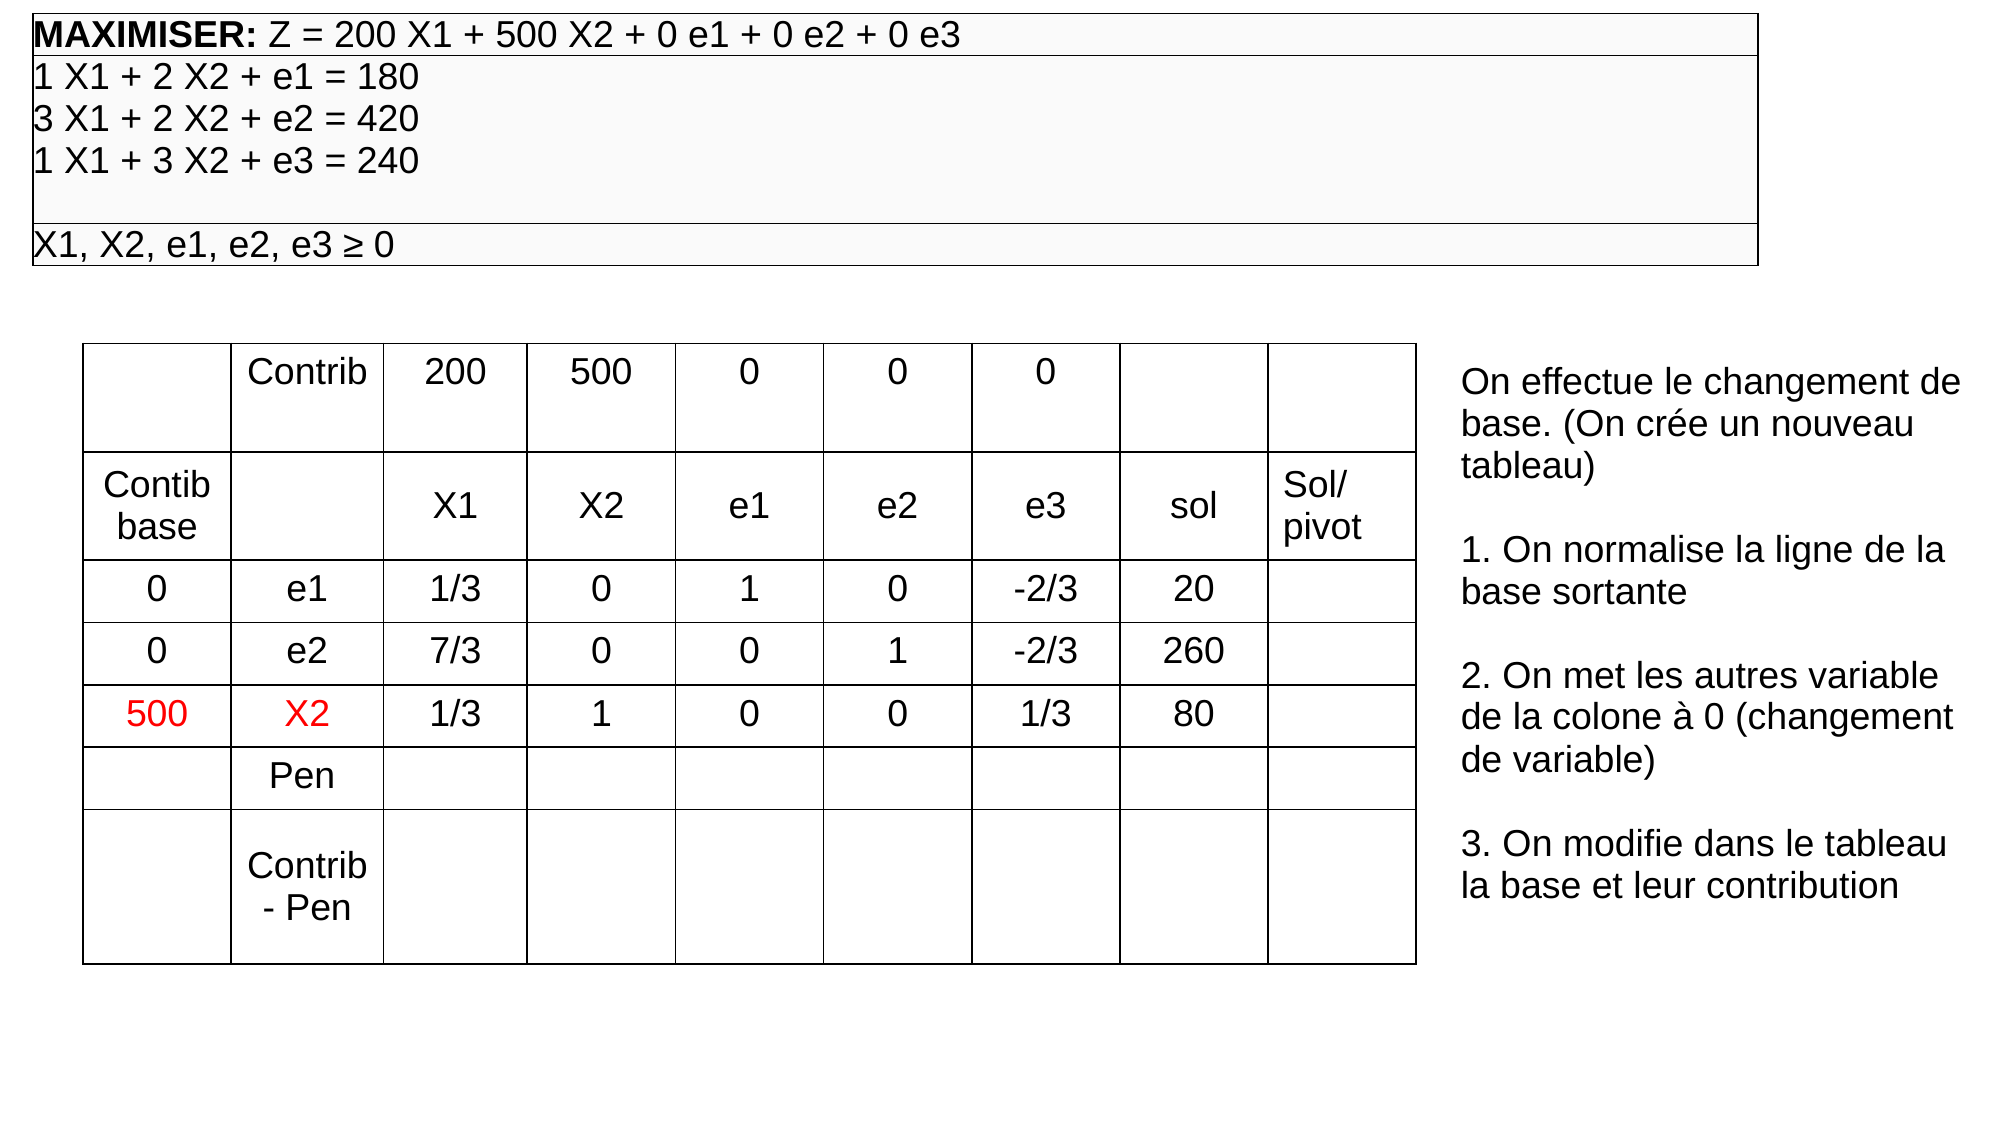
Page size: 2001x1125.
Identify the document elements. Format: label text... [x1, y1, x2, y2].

table_cell [676, 748, 823, 809]
table_cell [1121, 810, 1267, 963]
table_cell 1 [676, 561, 823, 622]
table_cell [824, 748, 971, 809]
table_cell [1121, 748, 1267, 809]
table_cell Contib base [84, 453, 230, 559]
table_cell e1 [676, 453, 823, 559]
table_cell 0 [528, 561, 675, 622]
table_header [84, 344, 230, 451]
table_header MAXIMISER: Z = 200 X1 + 500 X2 + 0 e1 + 0 e2 + 0 e3 [34, 14, 1757, 55]
table_cell 1 [824, 623, 971, 684]
table_cell 260 [1121, 623, 1267, 684]
table_cell X1 [384, 453, 526, 559]
table_cell [84, 810, 230, 963]
table_cell [973, 810, 1119, 963]
table_header 200 [384, 344, 526, 451]
table_cell Contrib - Pen [232, 810, 383, 963]
table_header 0 [824, 344, 971, 451]
table_cell 500 [84, 686, 230, 746]
table_cell e1 [232, 561, 383, 622]
table_cell -2/3 [973, 561, 1119, 622]
table_cell -2/3 [973, 623, 1119, 684]
table_cell Sol/pivot [1269, 453, 1415, 559]
table_cell 0 [528, 623, 675, 684]
table_header [1269, 344, 1415, 451]
table_cell Pen [232, 748, 383, 809]
table_cell [676, 810, 823, 963]
table_header 0 [973, 344, 1119, 451]
table_cell [84, 748, 230, 809]
table_cell 1/3 [973, 686, 1119, 746]
table_cell [824, 810, 971, 963]
table_cell [528, 748, 675, 809]
table_cell [232, 453, 383, 559]
table_cell 0 [824, 686, 971, 746]
table_cell X1, X2, e1, e2, e3 ≥ 0 [34, 224, 1757, 265]
table_cell [1269, 810, 1415, 963]
table_header 500 [528, 344, 675, 451]
table_cell e3 [973, 453, 1119, 559]
table_cell X2 [528, 453, 675, 559]
table_cell 0 [676, 686, 823, 746]
table_cell 0 [84, 561, 230, 622]
table_cell [384, 810, 526, 963]
table_cell sol [1121, 453, 1267, 559]
table_header Contrib [232, 344, 383, 451]
table_cell [384, 748, 526, 809]
table_cell [1269, 623, 1415, 684]
table_cell 0 [676, 623, 823, 684]
text_box On effectue le changement de base. (On crée un nouveau tableau) 1. On normalise la ligne de la base sortante 2. On met les autres variable de la colone à 0 (changement de variable) 3. On modifie dans le tableau la base et leur contribution [1446, 352, 1988, 956]
table_cell 7/3 [384, 623, 526, 684]
table_cell [1269, 748, 1415, 809]
table_cell 1 [528, 686, 675, 746]
table_cell X2 [232, 686, 383, 746]
table_cell 0 [84, 623, 230, 684]
table_cell [1269, 686, 1415, 746]
table_cell 1/3 [384, 561, 526, 622]
table_cell [1269, 561, 1415, 622]
table_cell 1/3 [384, 686, 526, 746]
table_cell 0 [824, 561, 971, 622]
table_header [1121, 344, 1267, 451]
table_cell 20 [1121, 561, 1267, 622]
table_cell [973, 748, 1119, 809]
table_cell [528, 810, 675, 963]
table_cell e2 [232, 623, 383, 684]
table_cell 80 [1121, 686, 1267, 746]
table_cell 1 X1 + 2 X2 + e1 = 180 3 X1 + 2 X2 + e2 = 420 1 X1 + 3 X2 + e3 = 240 [34, 56, 1757, 223]
table_header 0 [676, 344, 823, 451]
table_cell e2 [824, 453, 971, 559]
